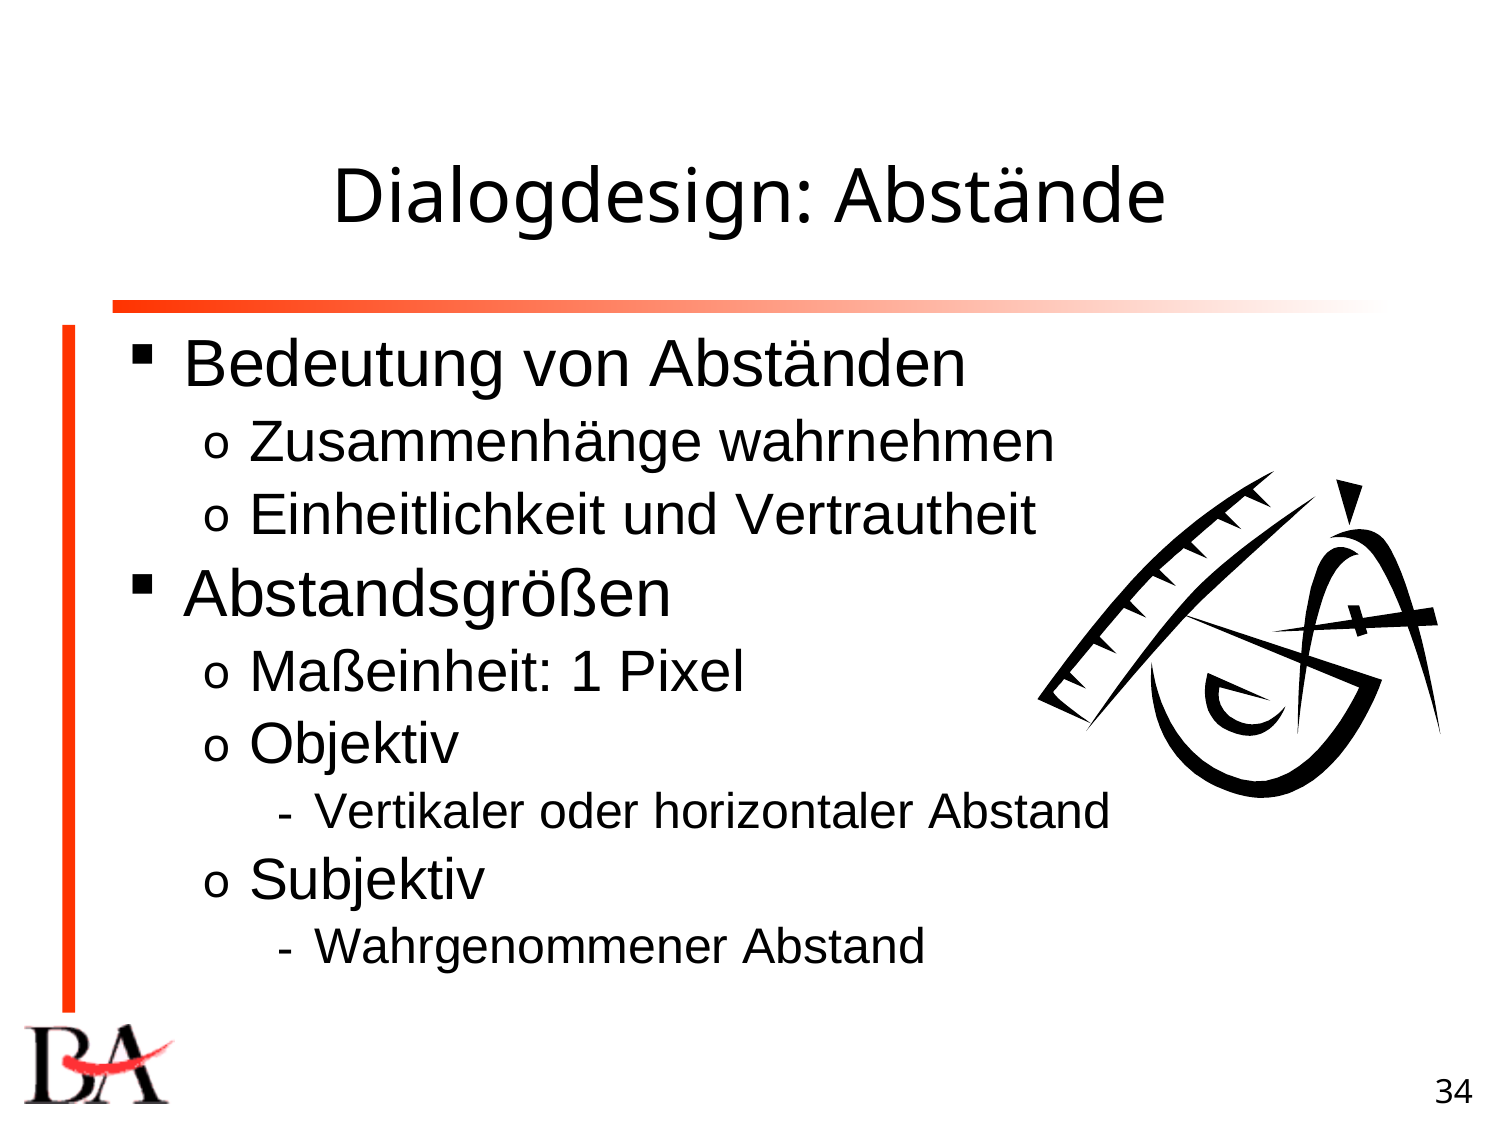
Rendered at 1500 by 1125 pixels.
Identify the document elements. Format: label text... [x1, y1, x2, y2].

picture [24, 1024, 175, 1104]
picture [1037, 471, 1441, 799]
list Bedeutung von Abständen Zusammenhänge wahrnehmen Einheitlichkeit und Vertrautheit Abstandsgrößen Maßeinheit: 1 Pixel Objektiv Vertikaler oder horizontaler Abstand Subjektiv Wahrgenommener Abstand [112, 324, 1388, 1051]
title Dialogdesign: Abstände [112, 99, 1388, 288]
